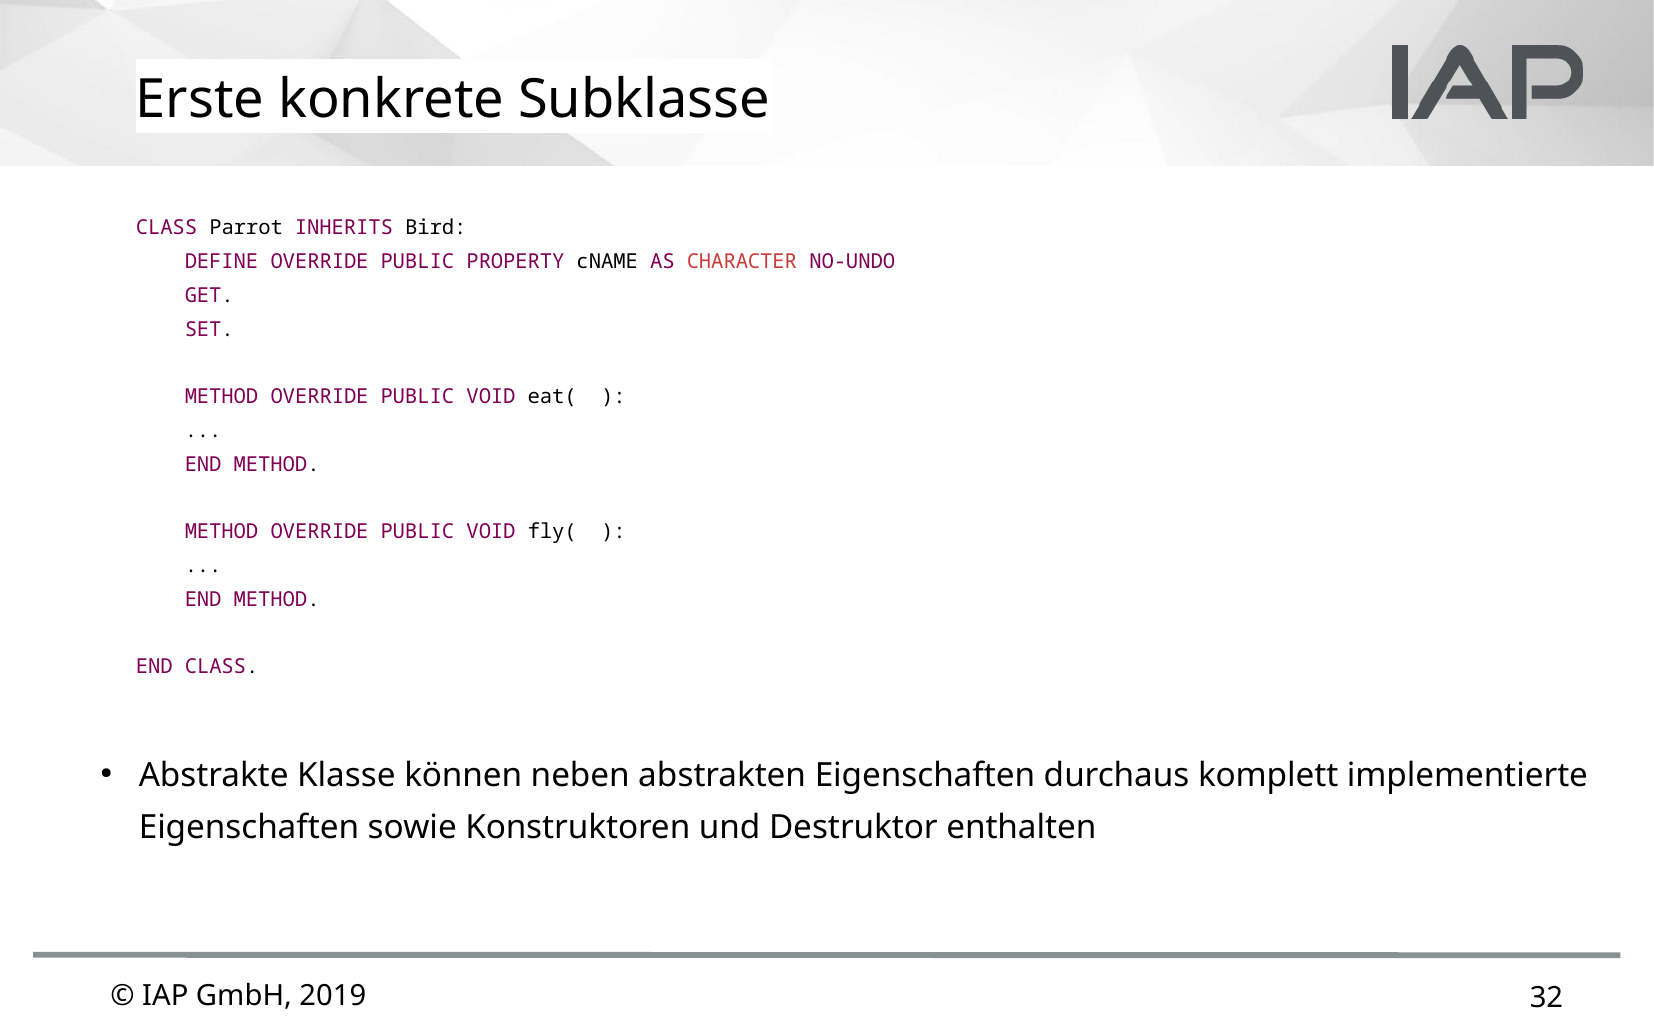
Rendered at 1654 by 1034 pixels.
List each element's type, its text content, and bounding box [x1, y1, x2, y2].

title Erste konkrete Subklasse [135, 41, 1264, 152]
list CLASS Parrot INHERITS Bird: DEFINE OVERRIDE PUBLIC PROPERTY cNAME AS CHARACTER NO-UNDO GET. SET. METHOD OVERRIDE PUBLIC VOID eat( ): ... END METHOD. METHOD OVERRIDE PUBLIC VOID fly( ): ... END METHOD. END CLASS. [135, 212, 1624, 686]
list Abstrakte Klasse können neben abstrakten Eigenschaften durchaus komplett implementierte Eigenschaften sowie Konstruktoren und Destruktor enthalten [82, 744, 1630, 945]
picture [0, 0, 1654, 166]
